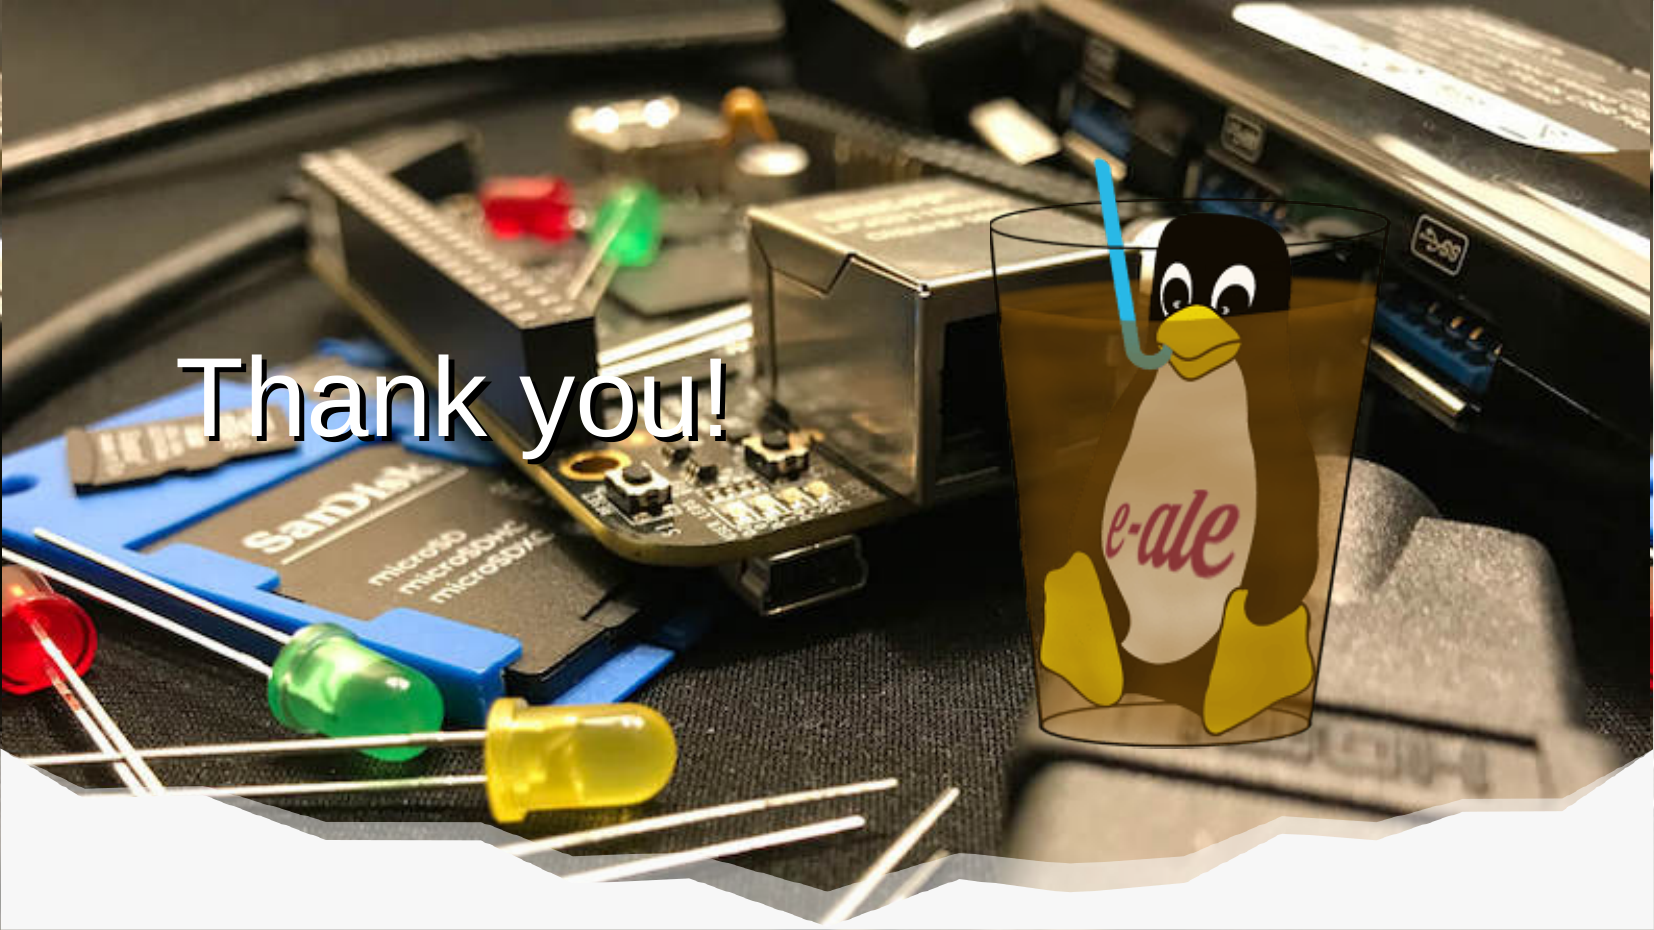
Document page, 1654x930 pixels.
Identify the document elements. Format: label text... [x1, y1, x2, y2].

subtitle Thank you! [82, 37, 826, 757]
picture [0, 0, 1654, 930]
